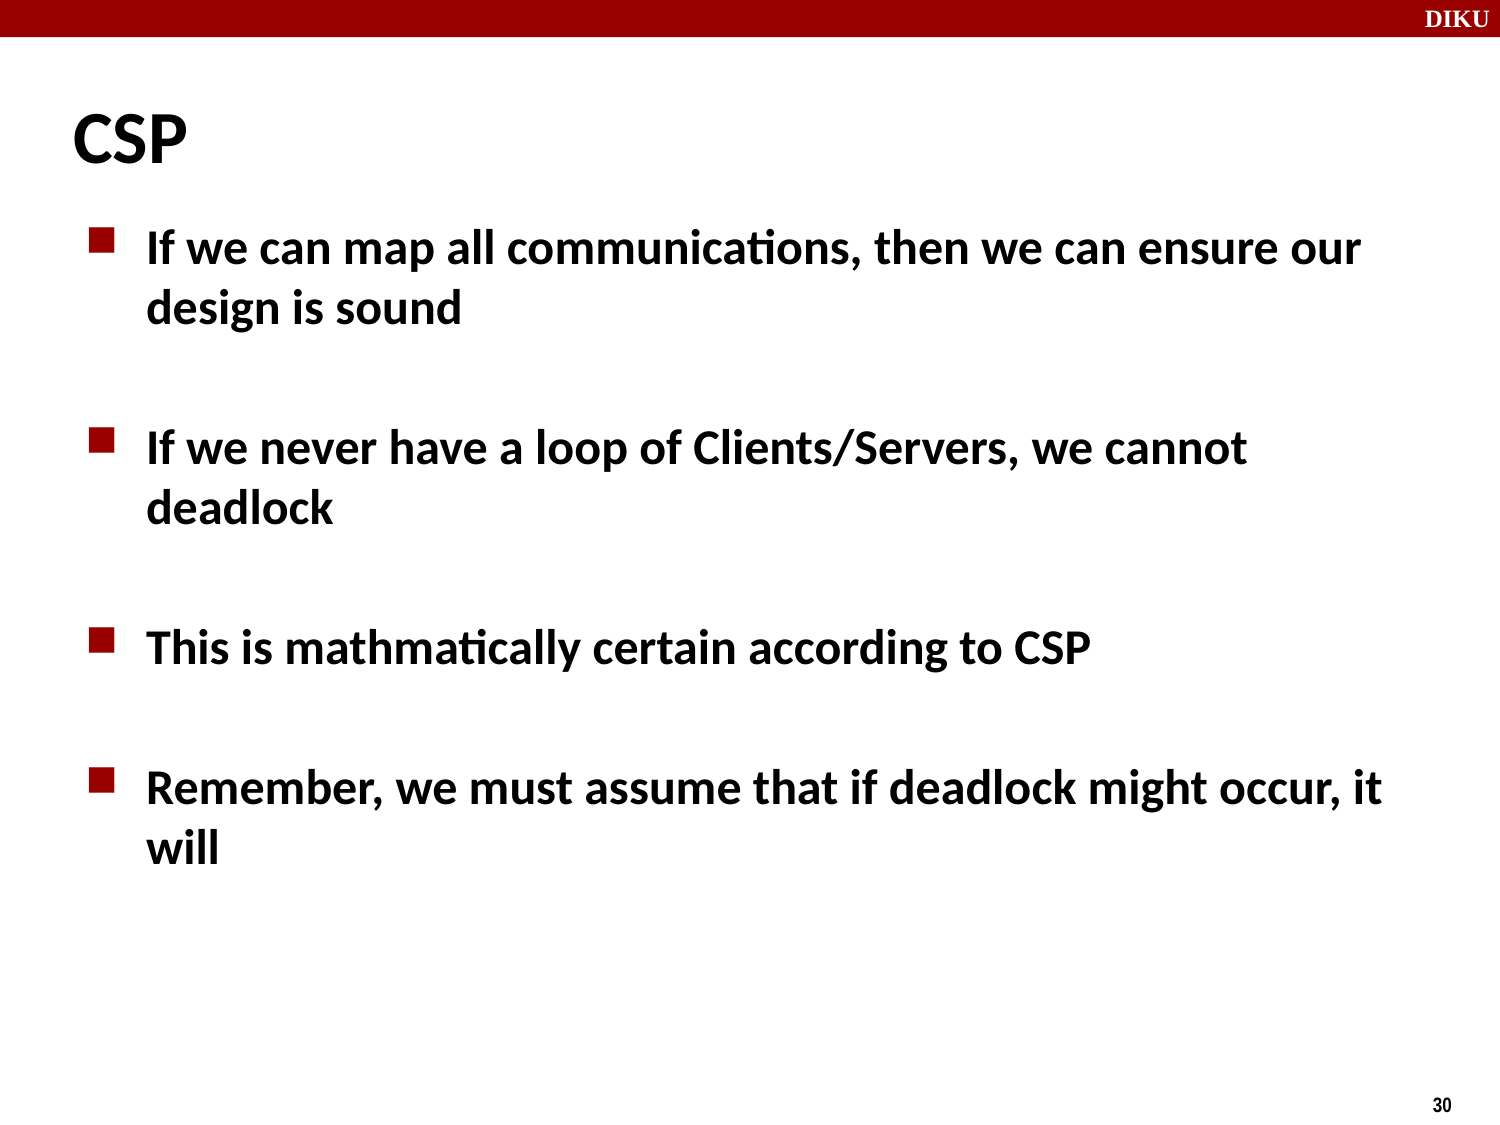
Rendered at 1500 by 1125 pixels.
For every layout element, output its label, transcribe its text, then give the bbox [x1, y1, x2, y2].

text_box CSP [58, 71, 1304, 197]
text_box If we can map all communications, then we can ensure our design is sound If we never have a loop of Clients/Servers, we cannot deadlock This is mathmatically certain according to CSP Remember, we must assume that if deadlock might occur, it will [74, 207, 1421, 631]
